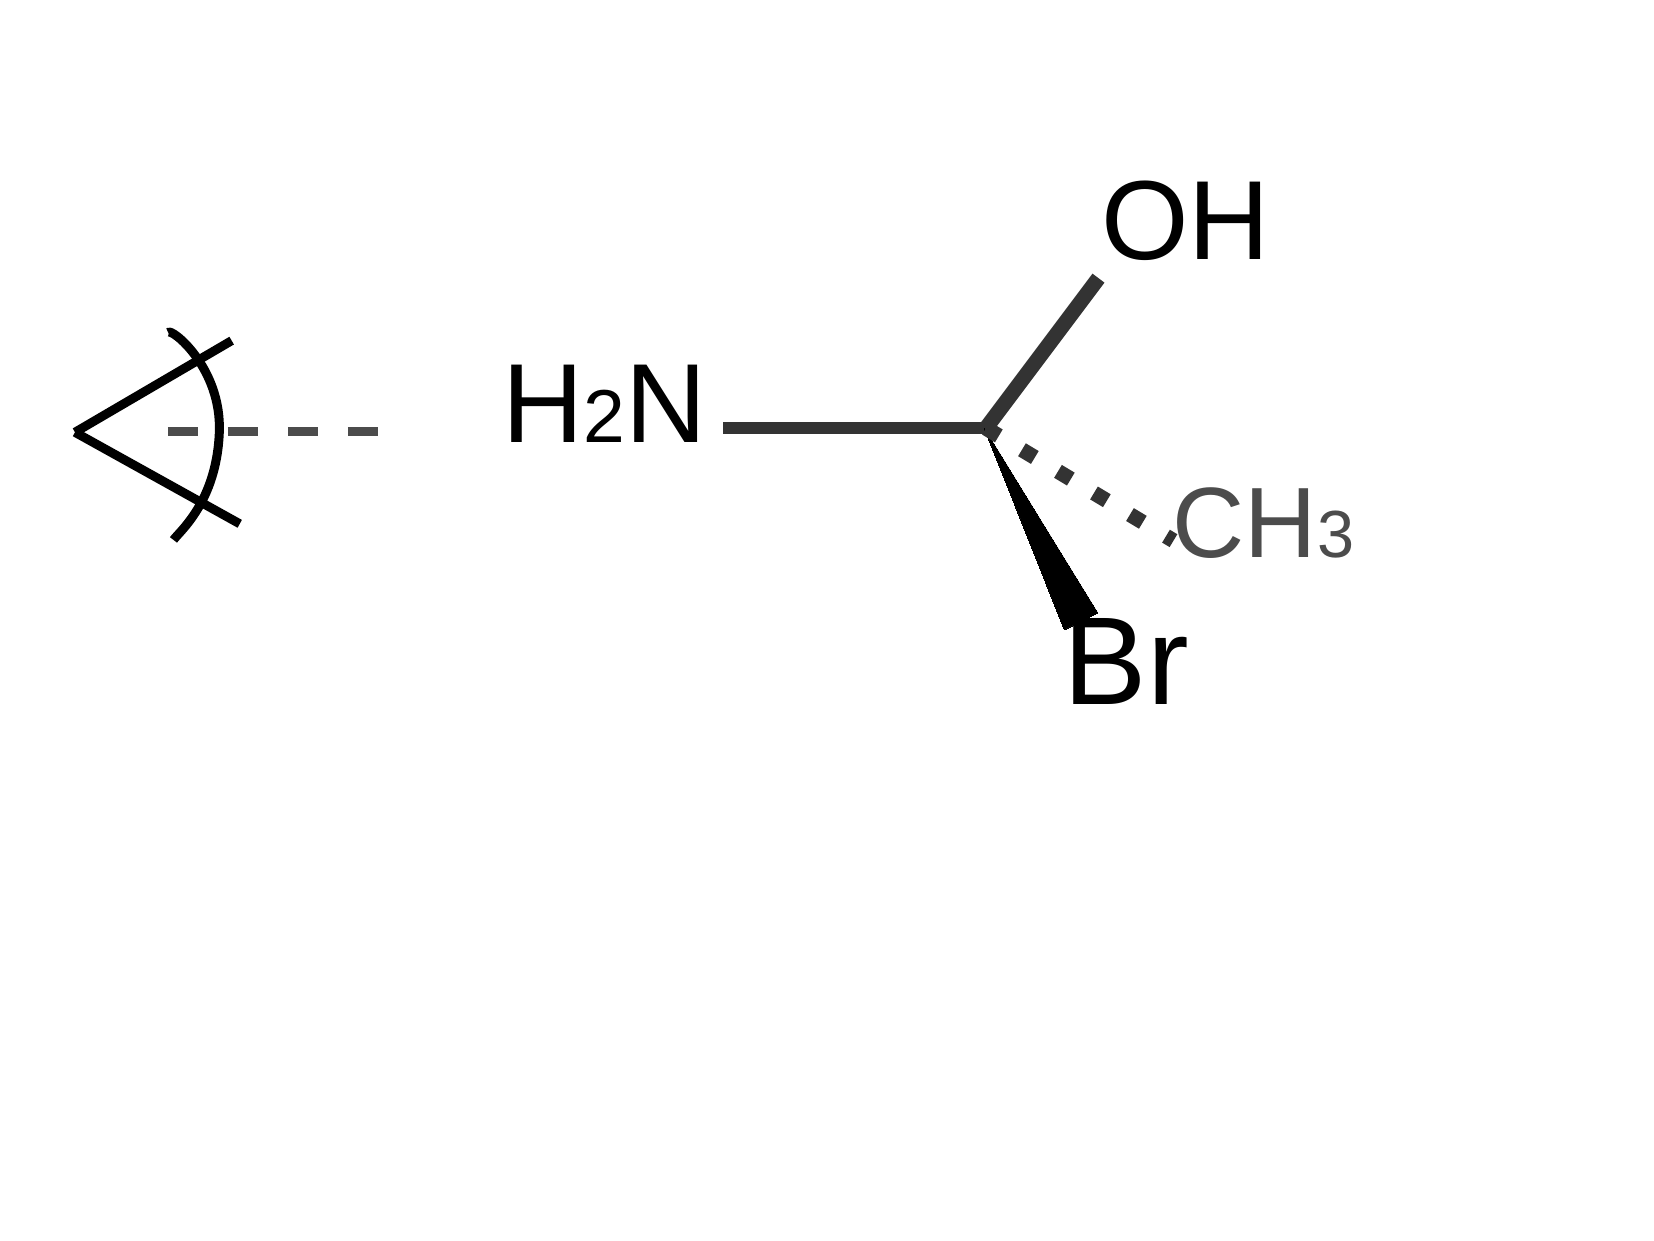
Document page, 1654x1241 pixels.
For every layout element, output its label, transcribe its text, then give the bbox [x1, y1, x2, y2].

text_box OH [1086, 150, 1312, 332]
text_box CH3 [1157, 459, 1399, 623]
text_box Br [1049, 583, 1217, 784]
text_box [988, 439, 1080, 592]
text_box H2N [487, 333, 722, 515]
